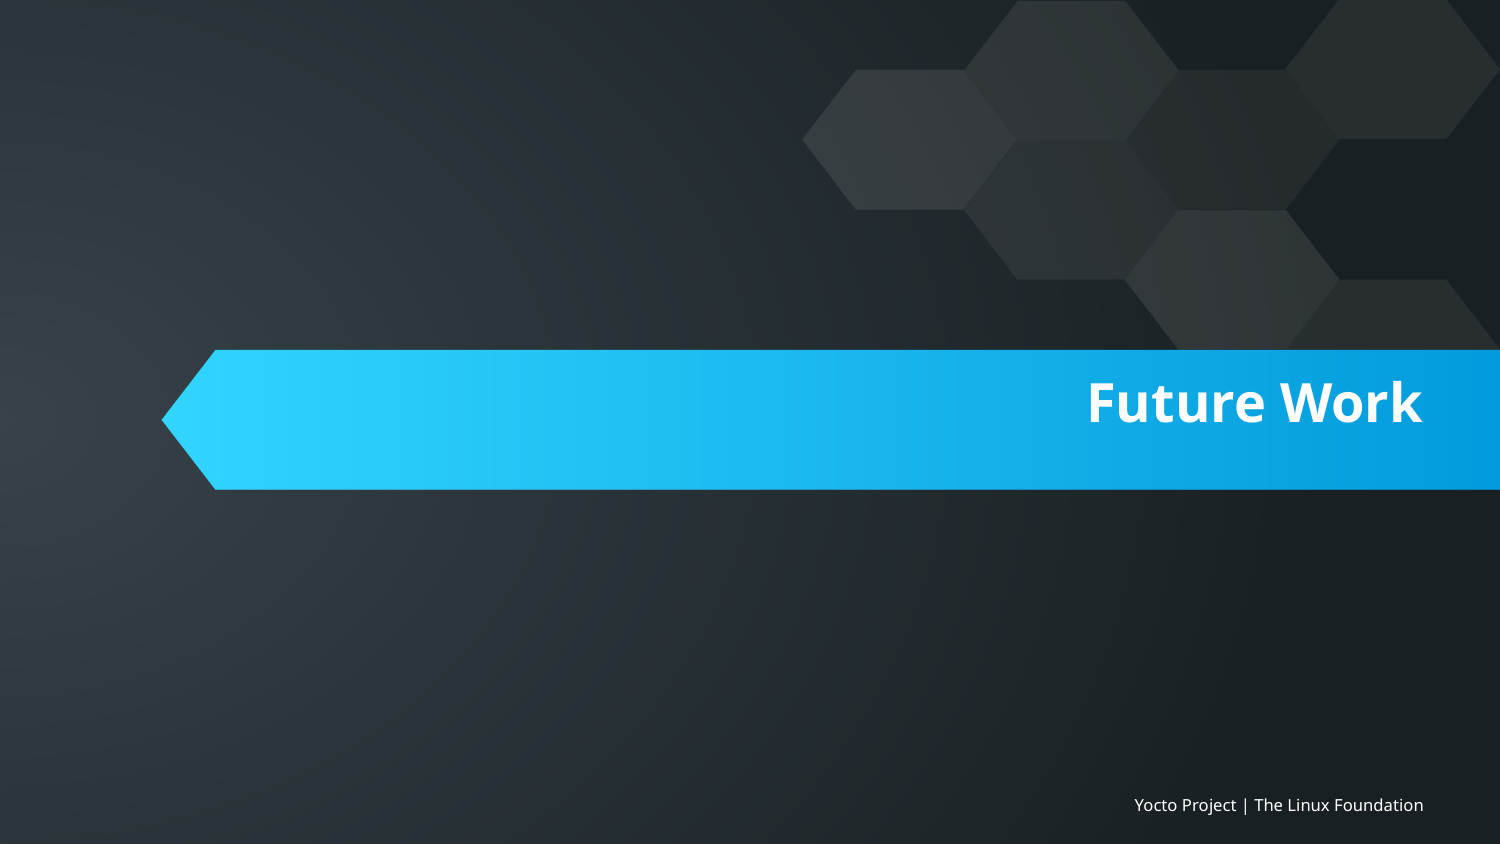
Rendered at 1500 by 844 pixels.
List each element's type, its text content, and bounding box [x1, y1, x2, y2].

title Future Work [300, 368, 1424, 476]
picture [0, 0, 1500, 844]
